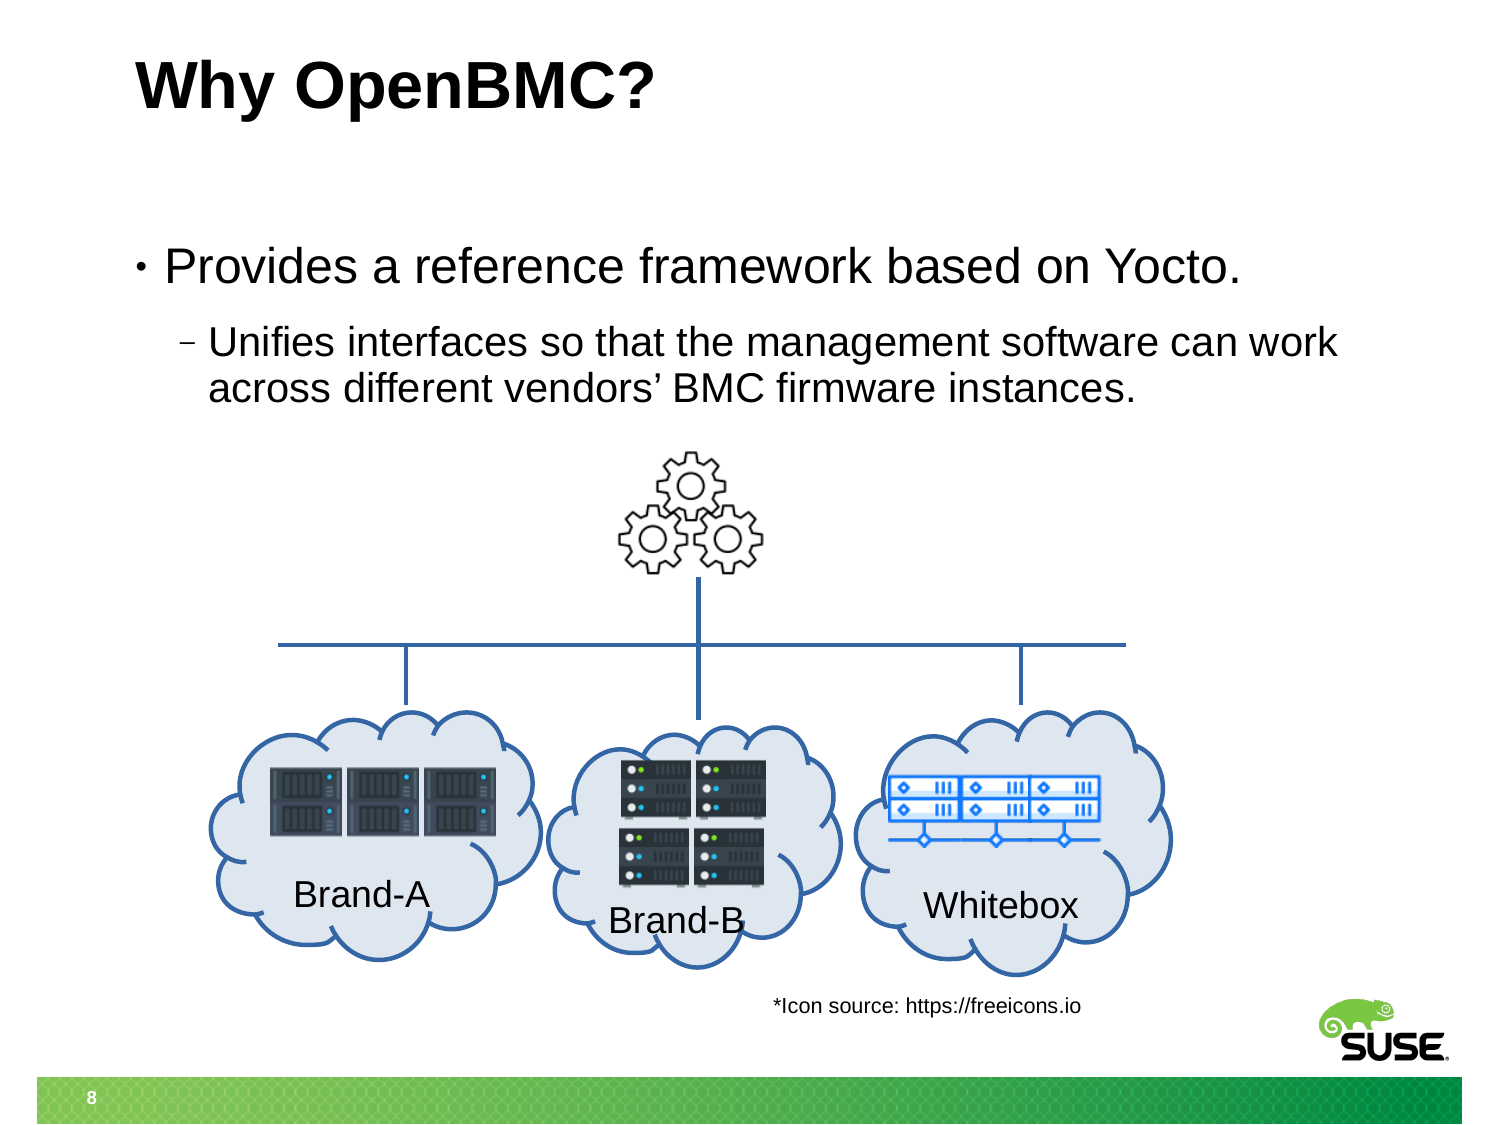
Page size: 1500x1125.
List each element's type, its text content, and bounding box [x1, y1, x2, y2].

picture [347, 764, 419, 841]
text_box Brand-A [278, 865, 534, 923]
list Provides a reference framework based on Yocto. Unifies interfaces so that the management software can work across different vendors’ BMC firmware instances. [135, 238, 1372, 982]
picture [694, 755, 766, 892]
picture [37, 1077, 758, 1124]
picture [1319, 999, 1449, 1061]
text_box [548, 749, 641, 933]
title Why OpenBMC? [135, 41, 1372, 204]
text_box *Icon source: https://freeicons.io [758, 960, 1119, 1125]
picture [615, 449, 766, 578]
text_box [855, 712, 1171, 942]
text_box Whitebox [908, 877, 1104, 961]
text_box [210, 712, 541, 961]
picture [424, 764, 496, 841]
picture [888, 772, 1104, 848]
picture [619, 755, 691, 892]
text_box Brand-B [593, 892, 789, 976]
text_box [643, 727, 841, 926]
picture [270, 764, 342, 841]
picture [1119, 1077, 1462, 1124]
